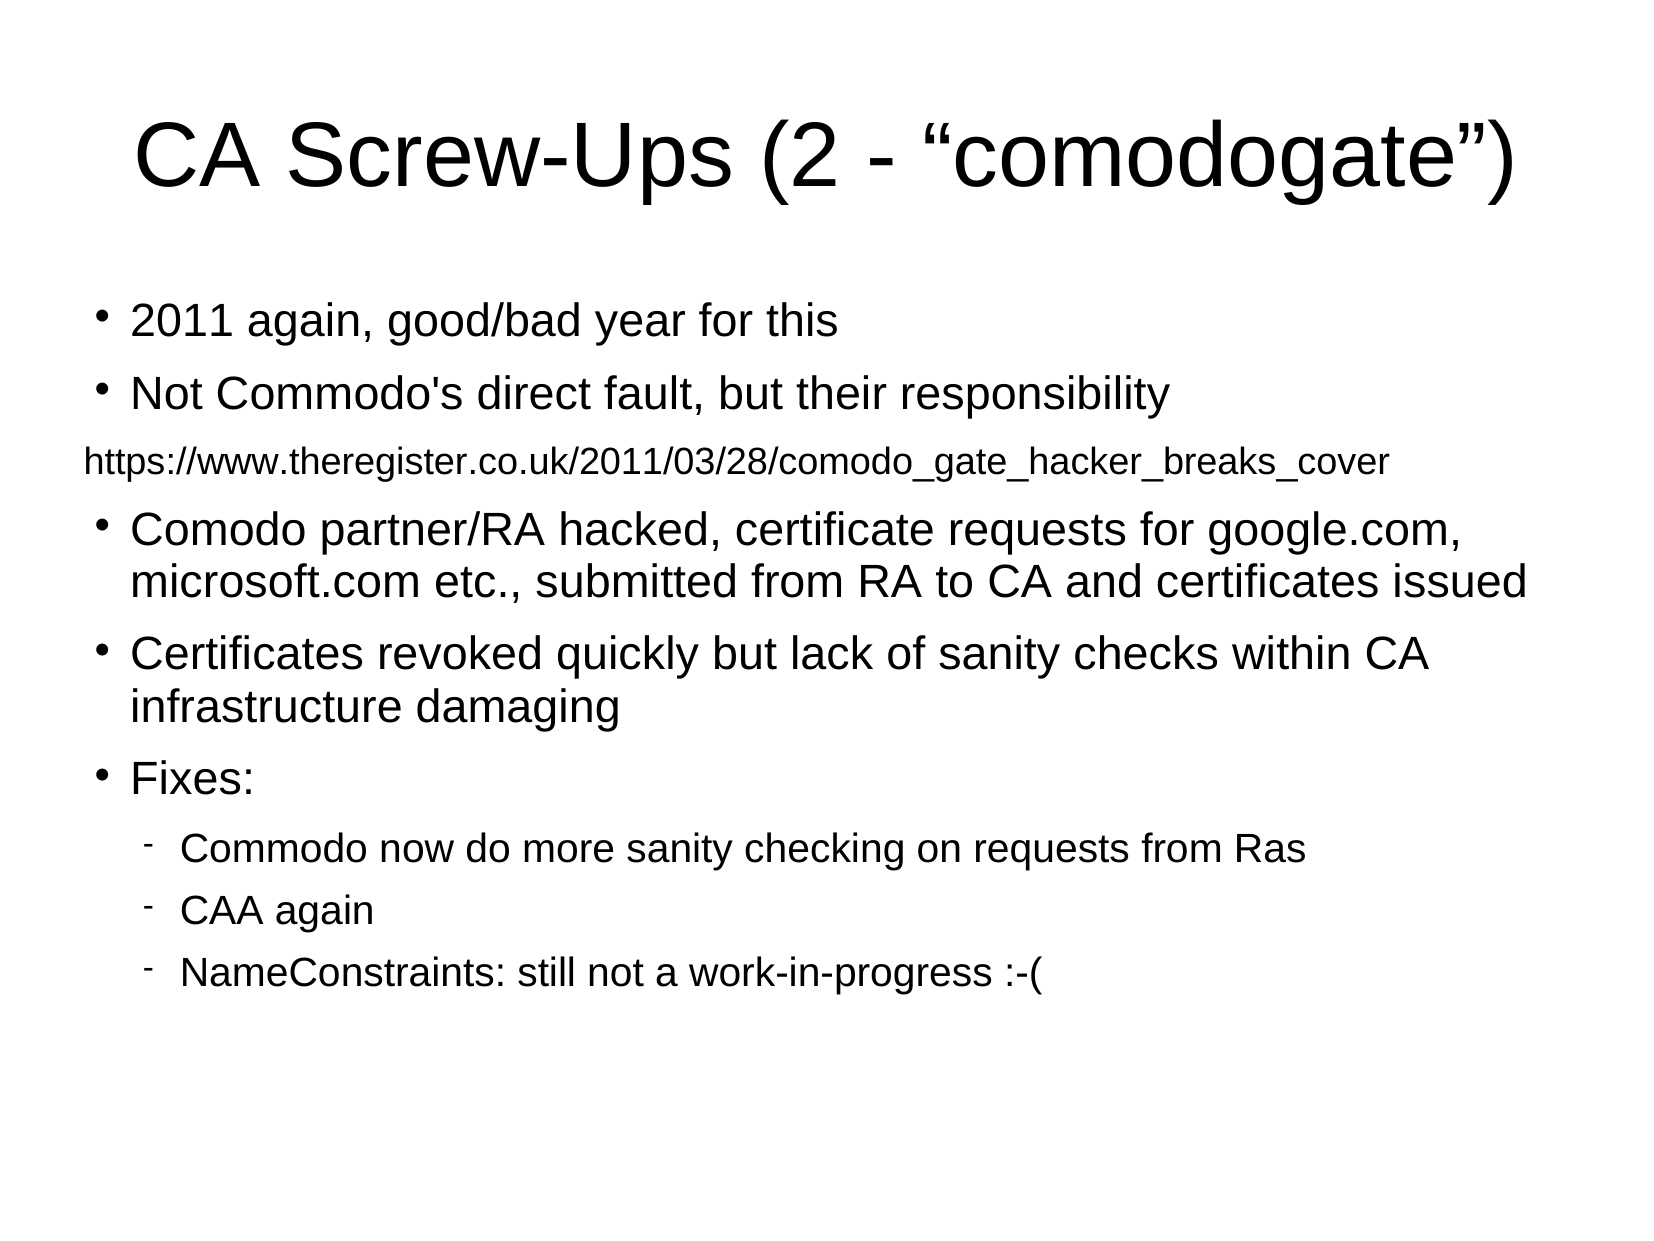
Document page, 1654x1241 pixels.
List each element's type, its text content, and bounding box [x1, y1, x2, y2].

list 2011 again, good/bad year for this Not Commodo's direct fault, but their responsibility https://www.theregister.co.uk/2011/03/28/comodo_gate_hacker_breaks_cover Comodo partner/RA hacked, certificate requests for google.com, microsoft.com etc., submitted from RA to CA and certificates issued Certificates revoked quickly but lack of sanity checks within CA infrastructure damaging Fixes: Commodo now do more sanity checking on requests from Ras CAA again NameConstraints: still not a work-in-progress :-( [82, 290, 1538, 1010]
title CA Screw-Ups (2 - “comodogate”) [82, 49, 1571, 257]
